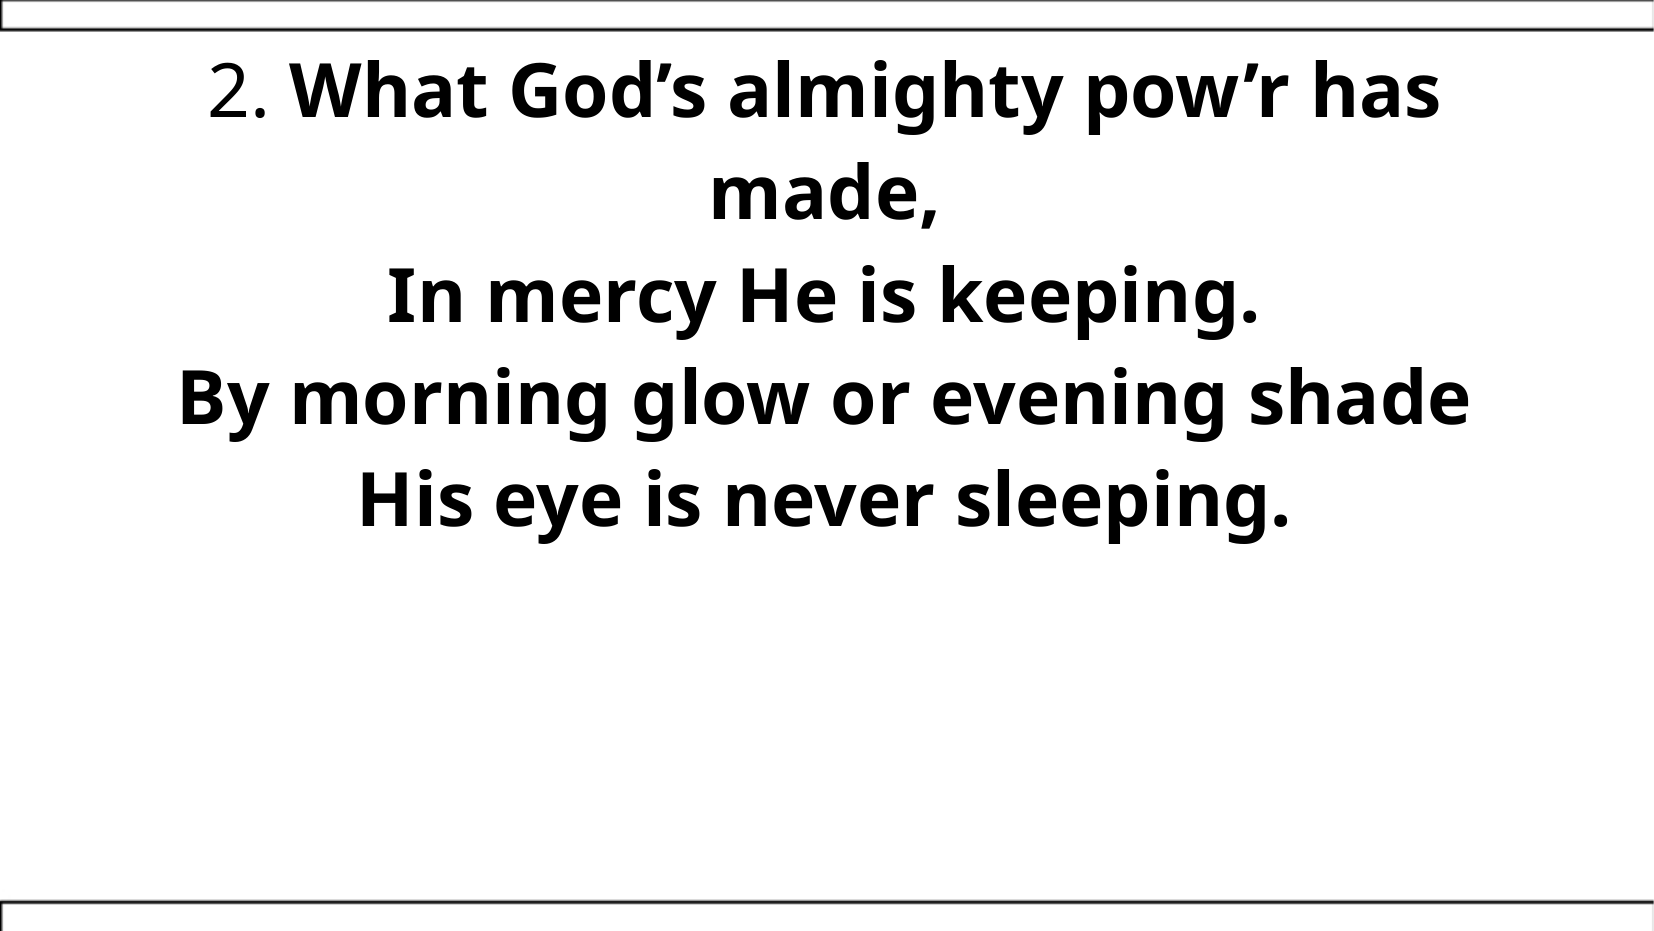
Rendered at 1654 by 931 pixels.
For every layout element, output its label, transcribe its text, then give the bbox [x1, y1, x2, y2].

picture [0, 0, 1654, 931]
text_box 2. What God’s almighty pow’r has made, In mercy He is keeping. By morning glow or evening shade His eye is never sleeping. [90, 30, 1561, 451]
